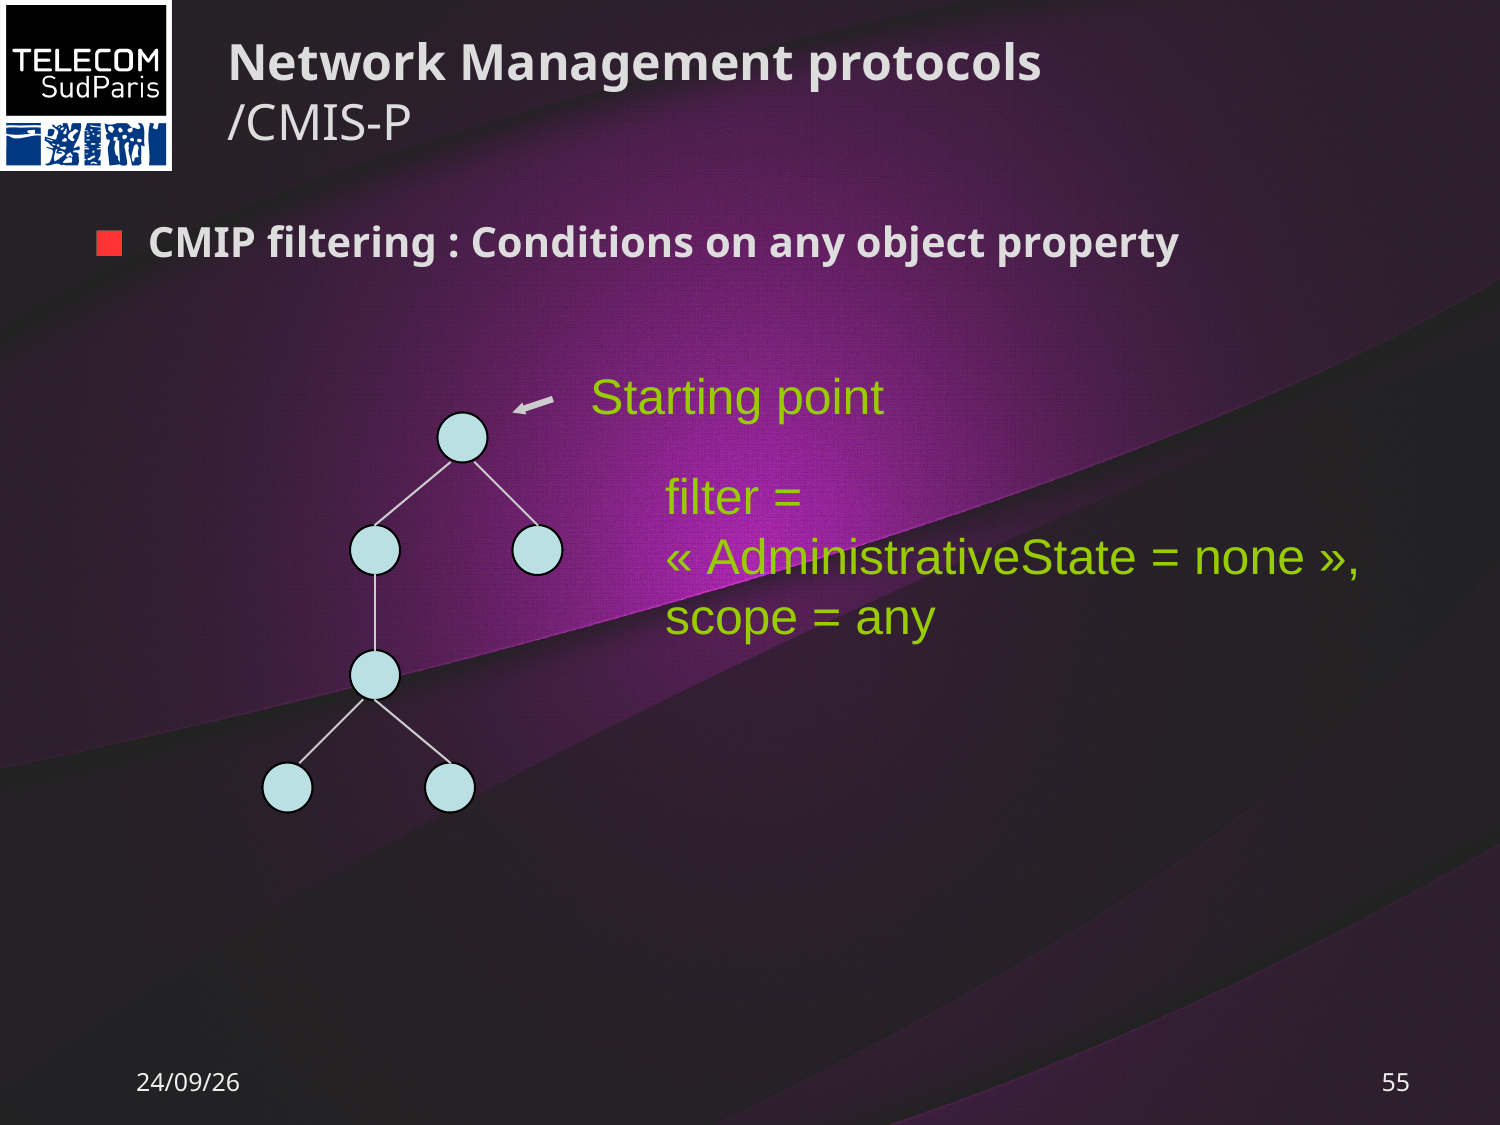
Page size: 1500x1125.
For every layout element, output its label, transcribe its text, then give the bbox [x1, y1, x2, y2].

text_box [350, 525, 401, 575]
text_box [350, 650, 401, 700]
text_box filter = « AdministrativeState = none », scope = any [650, 456, 1377, 652]
text_box Starting point [575, 356, 900, 432]
list CMIP filtering : Conditions on any object property [76, 207, 1427, 977]
text_box [425, 762, 476, 813]
title Network Management protocols /CMIS-P [212, 30, 1406, 150]
text_box [262, 762, 313, 813]
text_box [512, 525, 563, 576]
picture [0, 0, 1500, 1125]
text_box [437, 412, 488, 463]
